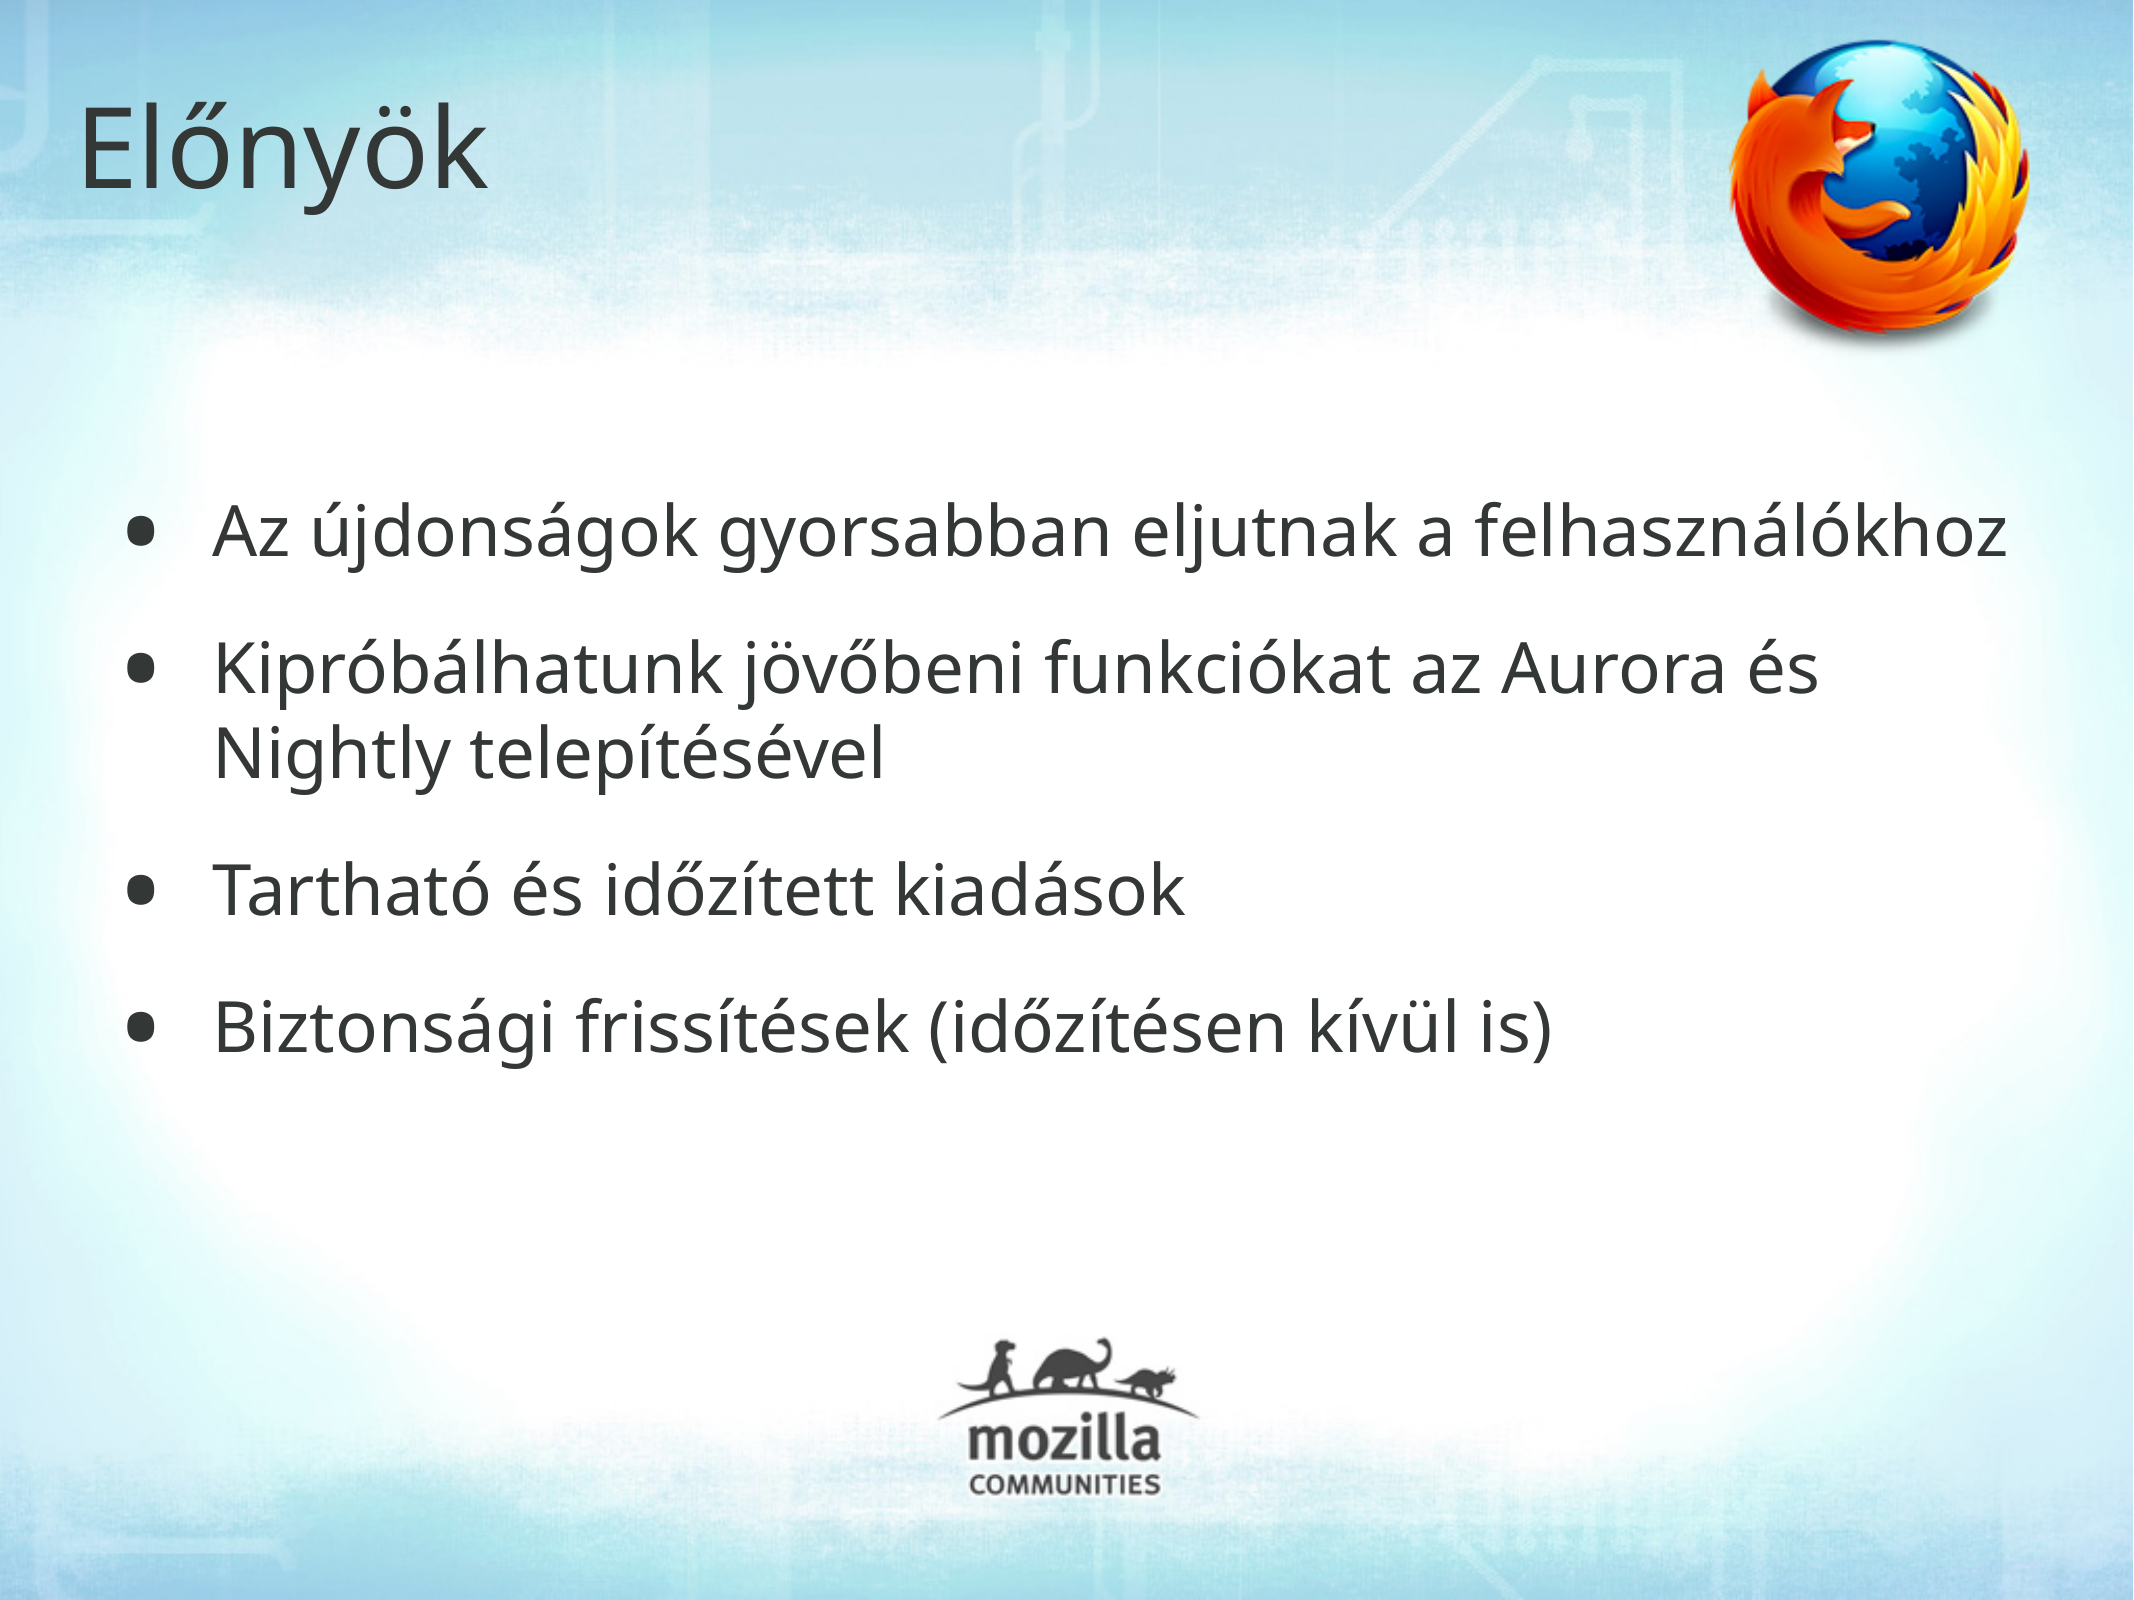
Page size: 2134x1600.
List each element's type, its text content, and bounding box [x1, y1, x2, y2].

title Előnyök [66, 0, 1667, 288]
picture [0, 0, 2134, 1600]
list Az újdonságok gyorsabban eljutnak a felhasználókhoz Kipróbálhatunk jövőbeni funkciókat az Aurora és Nightly telepítésével Tartható és időzített kiadások Biztonsági frissítések (időzítésen kívül is) [66, 312, 2067, 1241]
